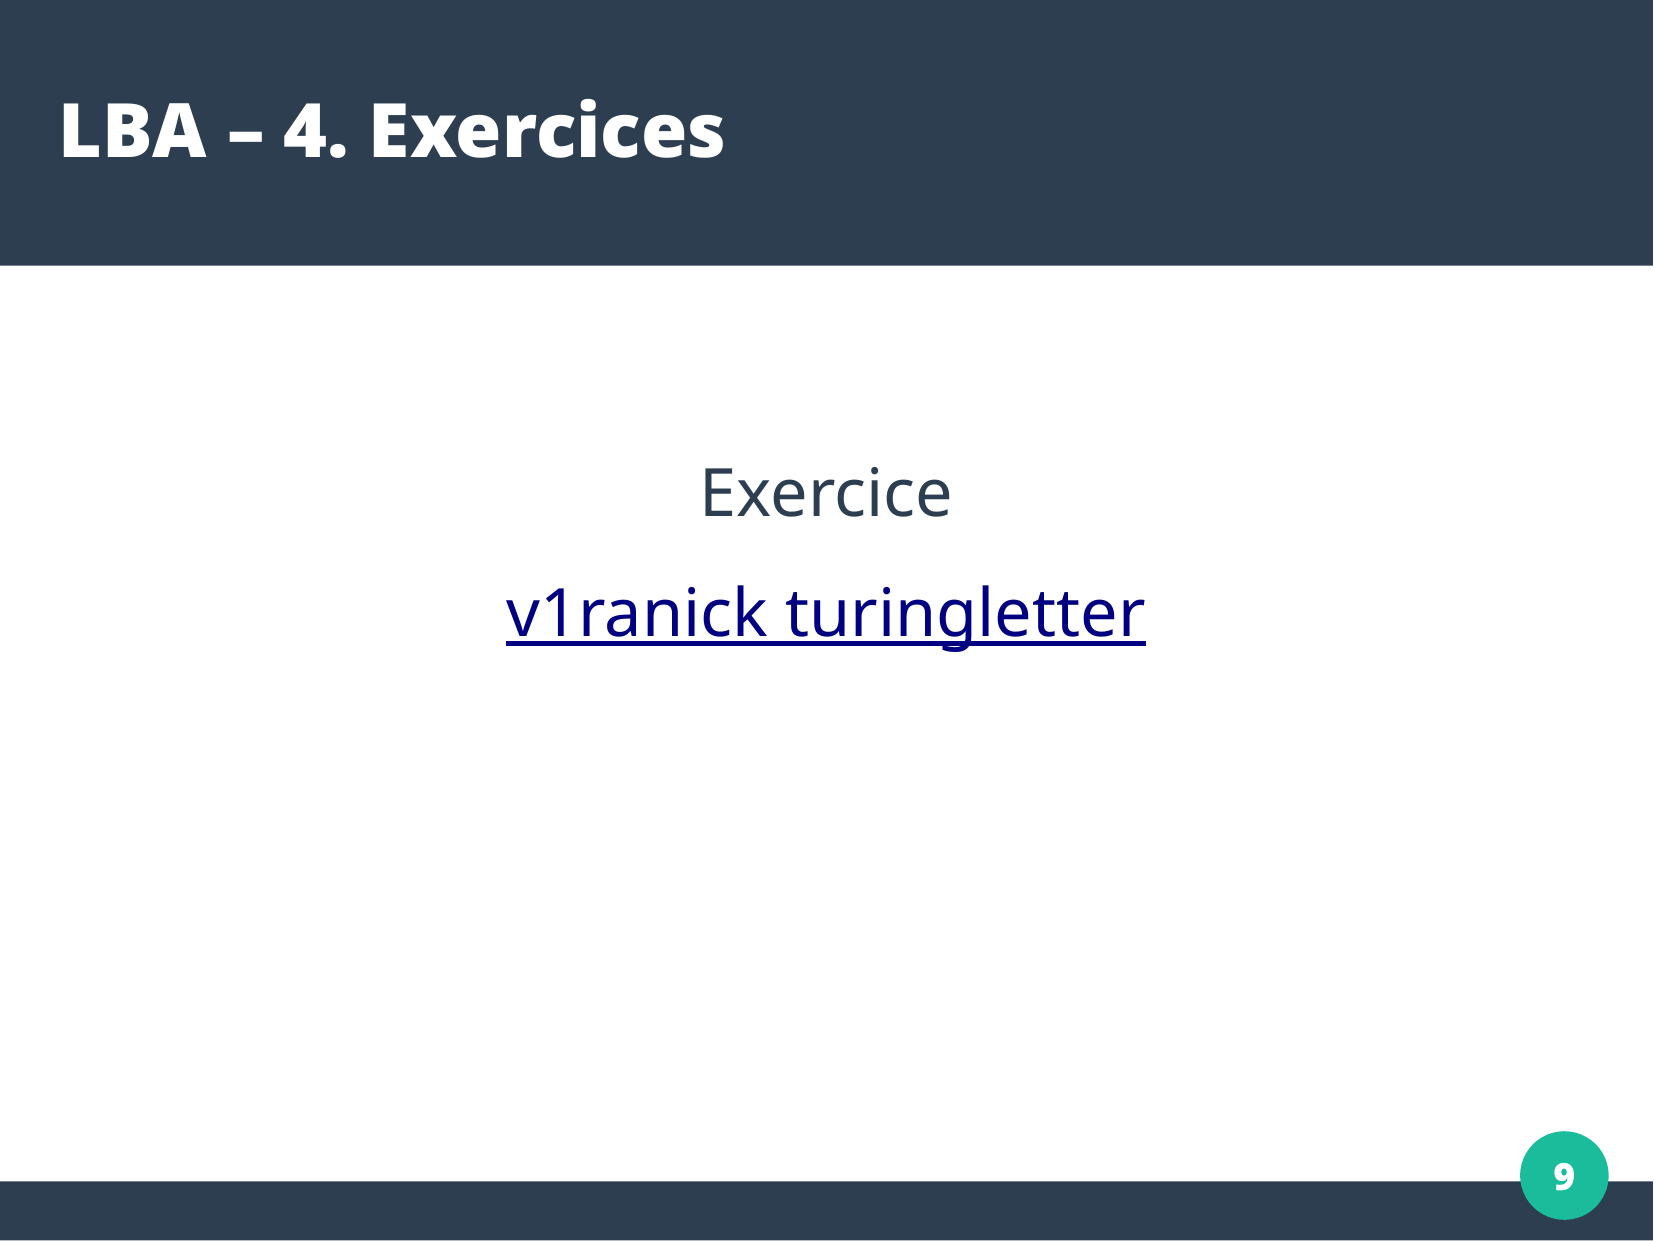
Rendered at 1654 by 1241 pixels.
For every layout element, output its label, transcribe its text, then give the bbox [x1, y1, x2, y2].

title LBA – 4. Exercices [58, 49, 1594, 207]
list Exercice v1ranick turingletter [58, 324, 1594, 1152]
